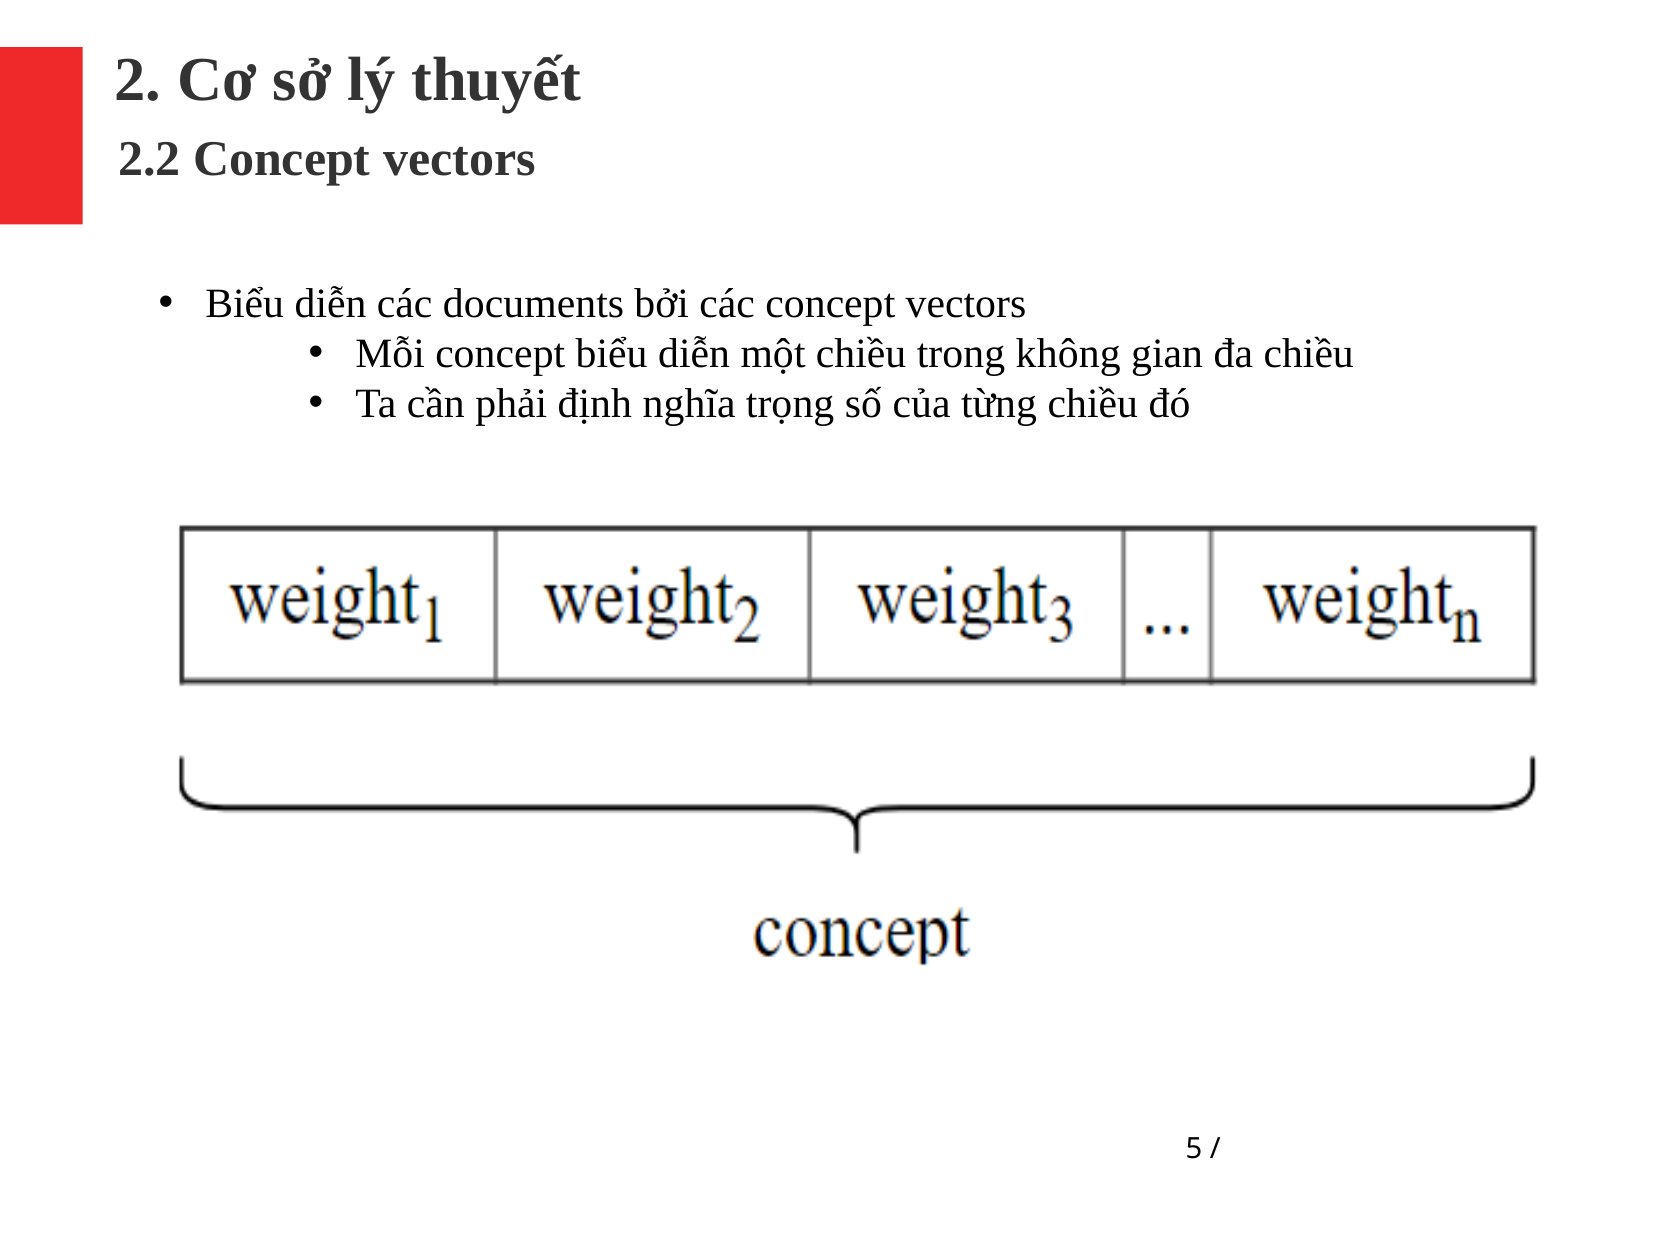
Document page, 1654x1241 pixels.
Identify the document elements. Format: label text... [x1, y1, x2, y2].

text_box Biểu diễn các documents bởi các concept vectors Mỗi concept biểu diễn một chiều trong không gian đa chiều Ta cần phải định nghĩa trọng số của từng chiều đó [143, 268, 1568, 436]
text_box / [1185, 1129, 1571, 1216]
text_box 2.2 Concept vectors [118, 125, 709, 212]
text_box 2. Cơ sở lý thuyết [114, 37, 1568, 114]
picture [143, 467, 1568, 995]
